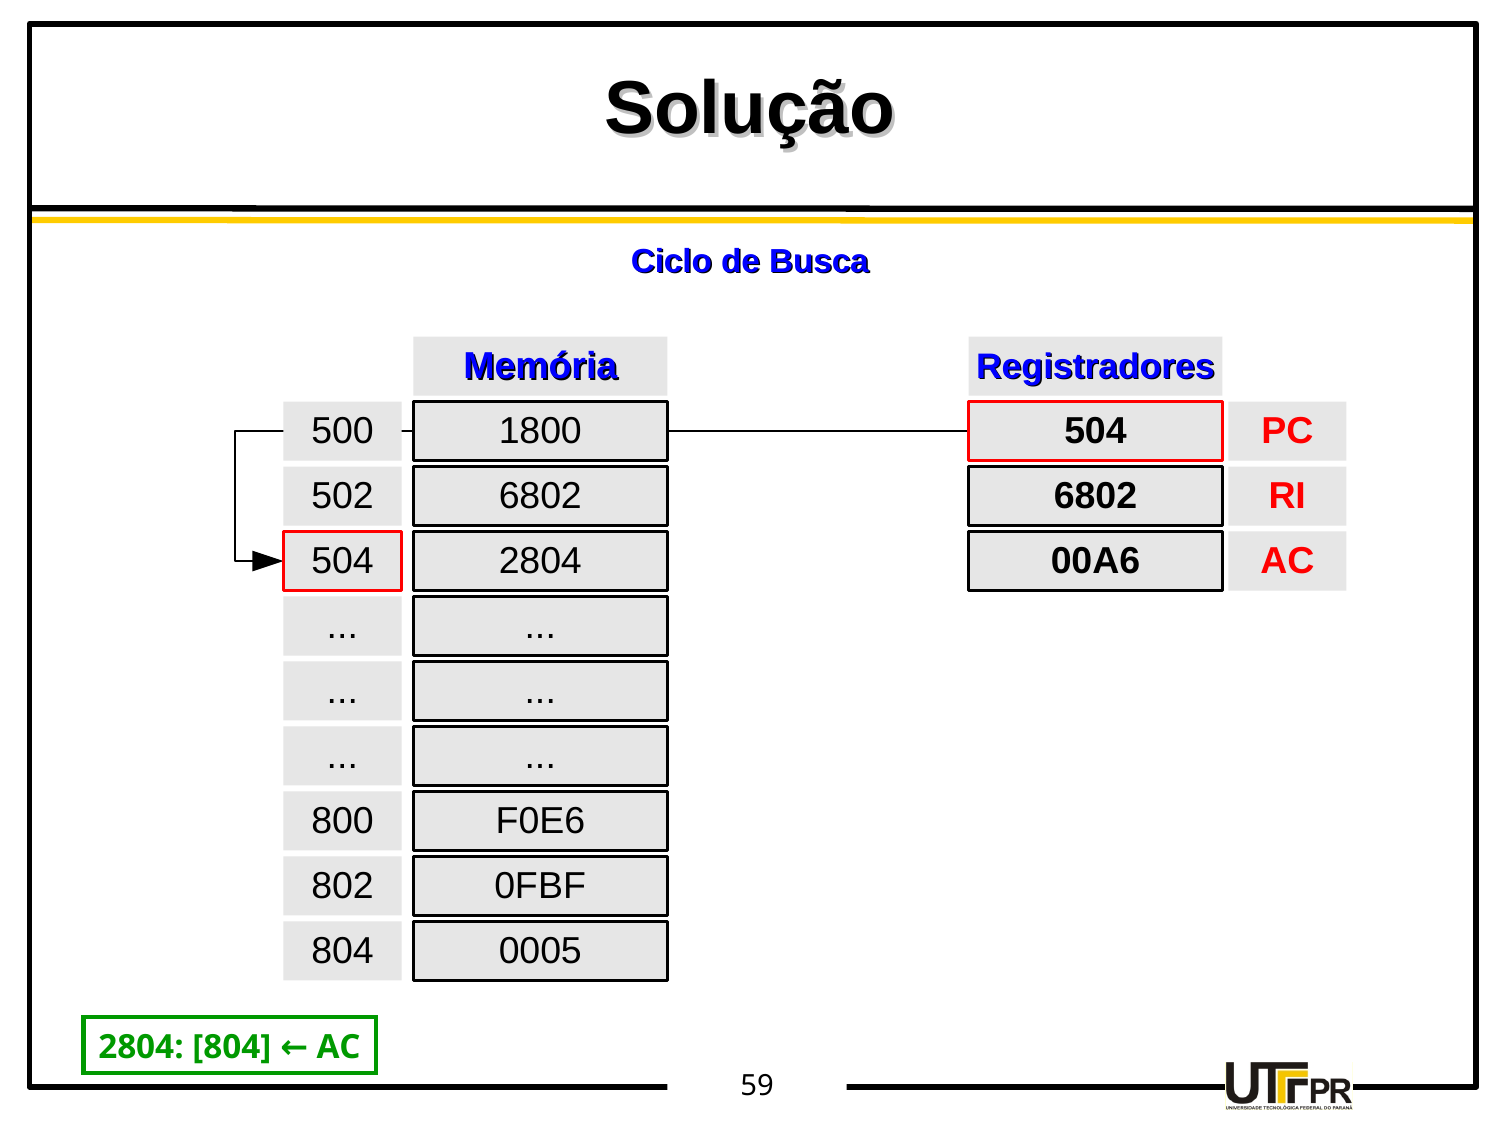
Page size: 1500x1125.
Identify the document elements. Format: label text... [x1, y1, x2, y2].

text_box 6802 [413, 466, 668, 526]
text_box ... [413, 726, 668, 786]
text_box ... [413, 661, 668, 721]
text_box RI [1228, 466, 1347, 526]
text_box 802 [283, 856, 402, 916]
text_box 500 [283, 401, 402, 461]
text_box 504 [283, 531, 402, 591]
text_box 1800 [413, 401, 668, 461]
text_box 502 [283, 466, 402, 526]
text_box AC [1228, 531, 1347, 591]
text_box 0FBF [413, 856, 668, 916]
picture [1225, 1062, 1353, 1110]
text_box 6802 [968, 466, 1223, 526]
text_box 0005 [413, 921, 668, 981]
text_box 00A6 [968, 531, 1223, 591]
text_box 504 [968, 401, 1223, 461]
text_box PC [1228, 401, 1347, 461]
text_box 2804: [804] ← AC [83, 1017, 376, 1073]
text_box ... [283, 661, 402, 721]
text_box 2804 [413, 531, 668, 591]
title Solução [41, 65, 1459, 159]
text_box 804 [283, 921, 402, 981]
text_box F0E6 [413, 791, 668, 851]
text_box ... [413, 596, 668, 656]
text_box 800 [283, 791, 402, 851]
text_box ... [283, 596, 402, 656]
text_box Memória [413, 336, 668, 396]
text_box ... [283, 726, 402, 786]
text_box Registradores [968, 336, 1223, 396]
text_box Ciclo de Busca [616, 231, 884, 287]
